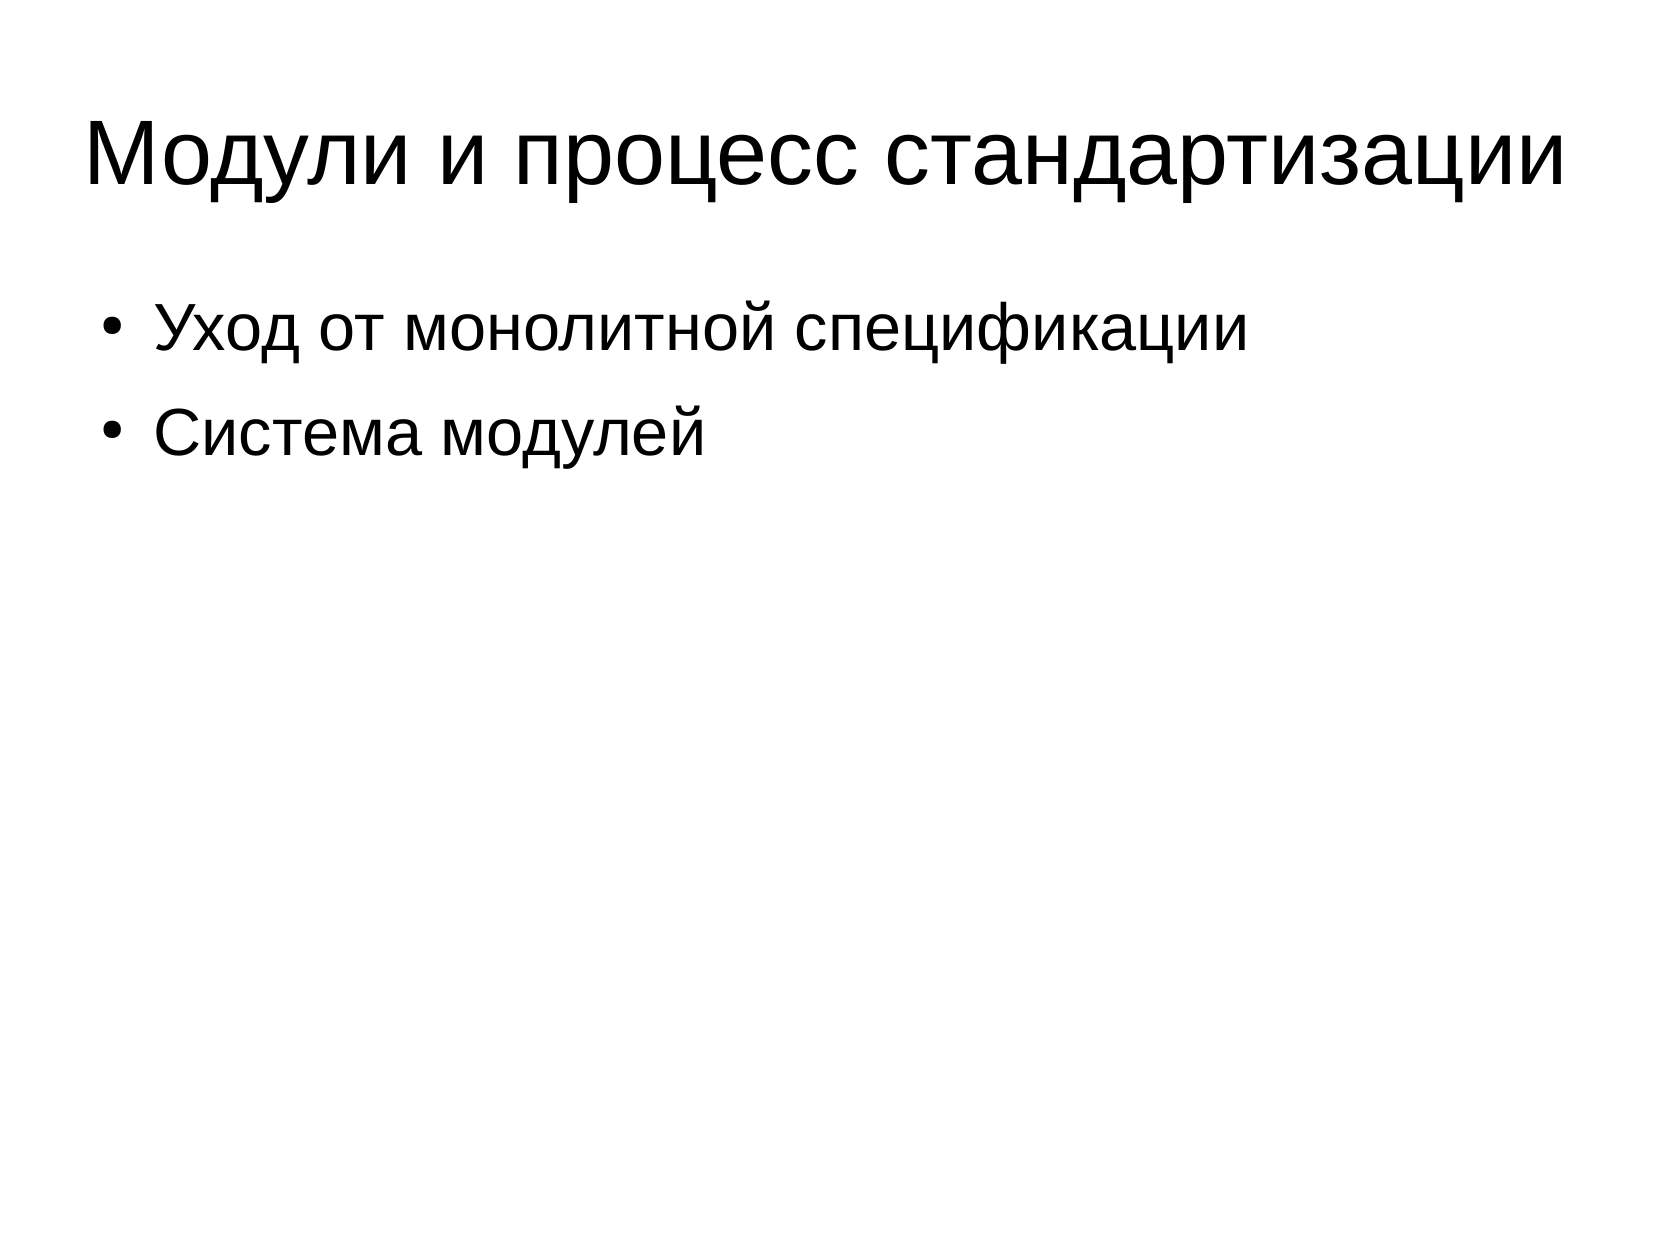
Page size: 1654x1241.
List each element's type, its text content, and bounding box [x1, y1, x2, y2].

list Уход от монолитной спецификации Система модулей [82, 290, 1571, 1010]
title Модули и процесс стандартизации [82, 49, 1571, 257]
